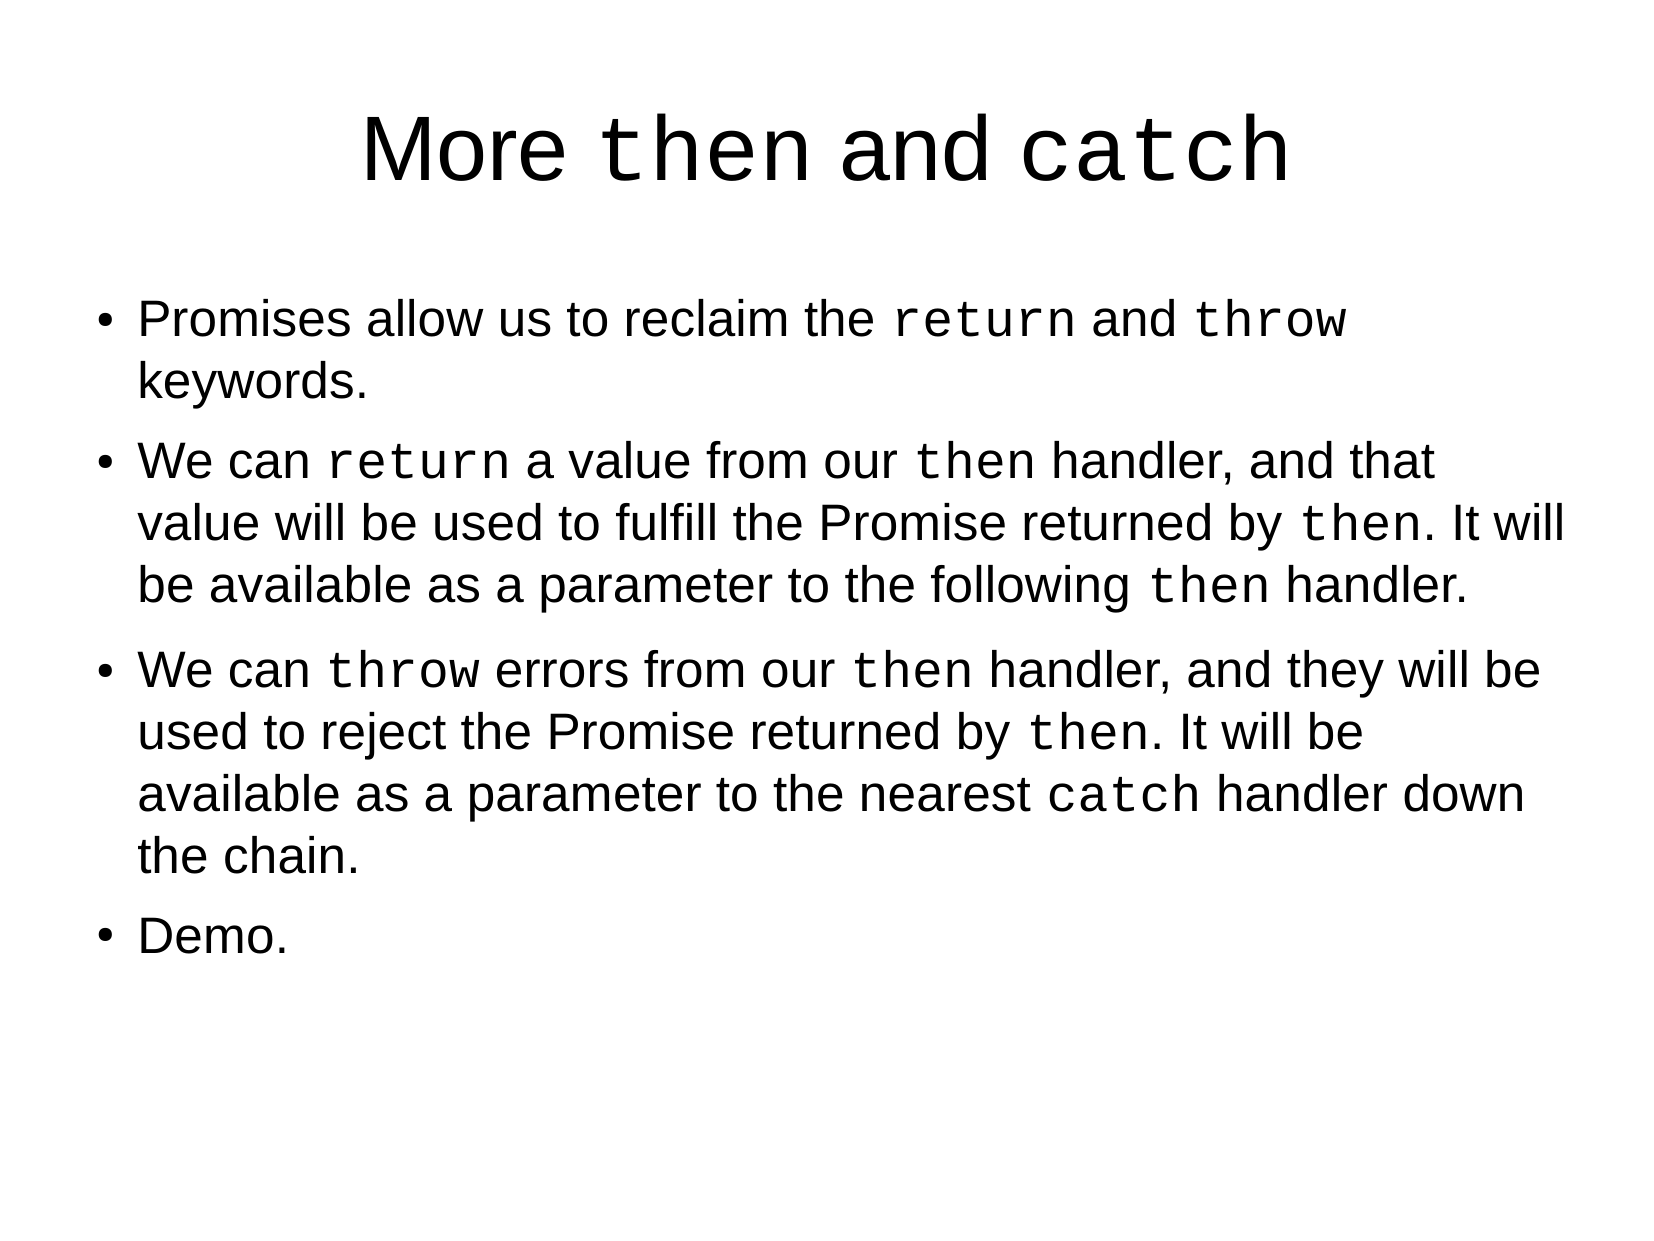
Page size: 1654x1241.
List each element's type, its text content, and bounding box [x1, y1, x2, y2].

list Promises allow us to reclaim the return and throw keywords. We can return a value from our then handler, and that value will be used to fulfill the Promise returned by then. It will be available as a parameter to the following then handler. We can throw errors from our then handler, and they will be used to reject the Promise returned by then. It will be available as a parameter to the nearest catch handler down the chain. Demo. [82, 290, 1571, 1010]
title More then and catch [82, 49, 1571, 257]
